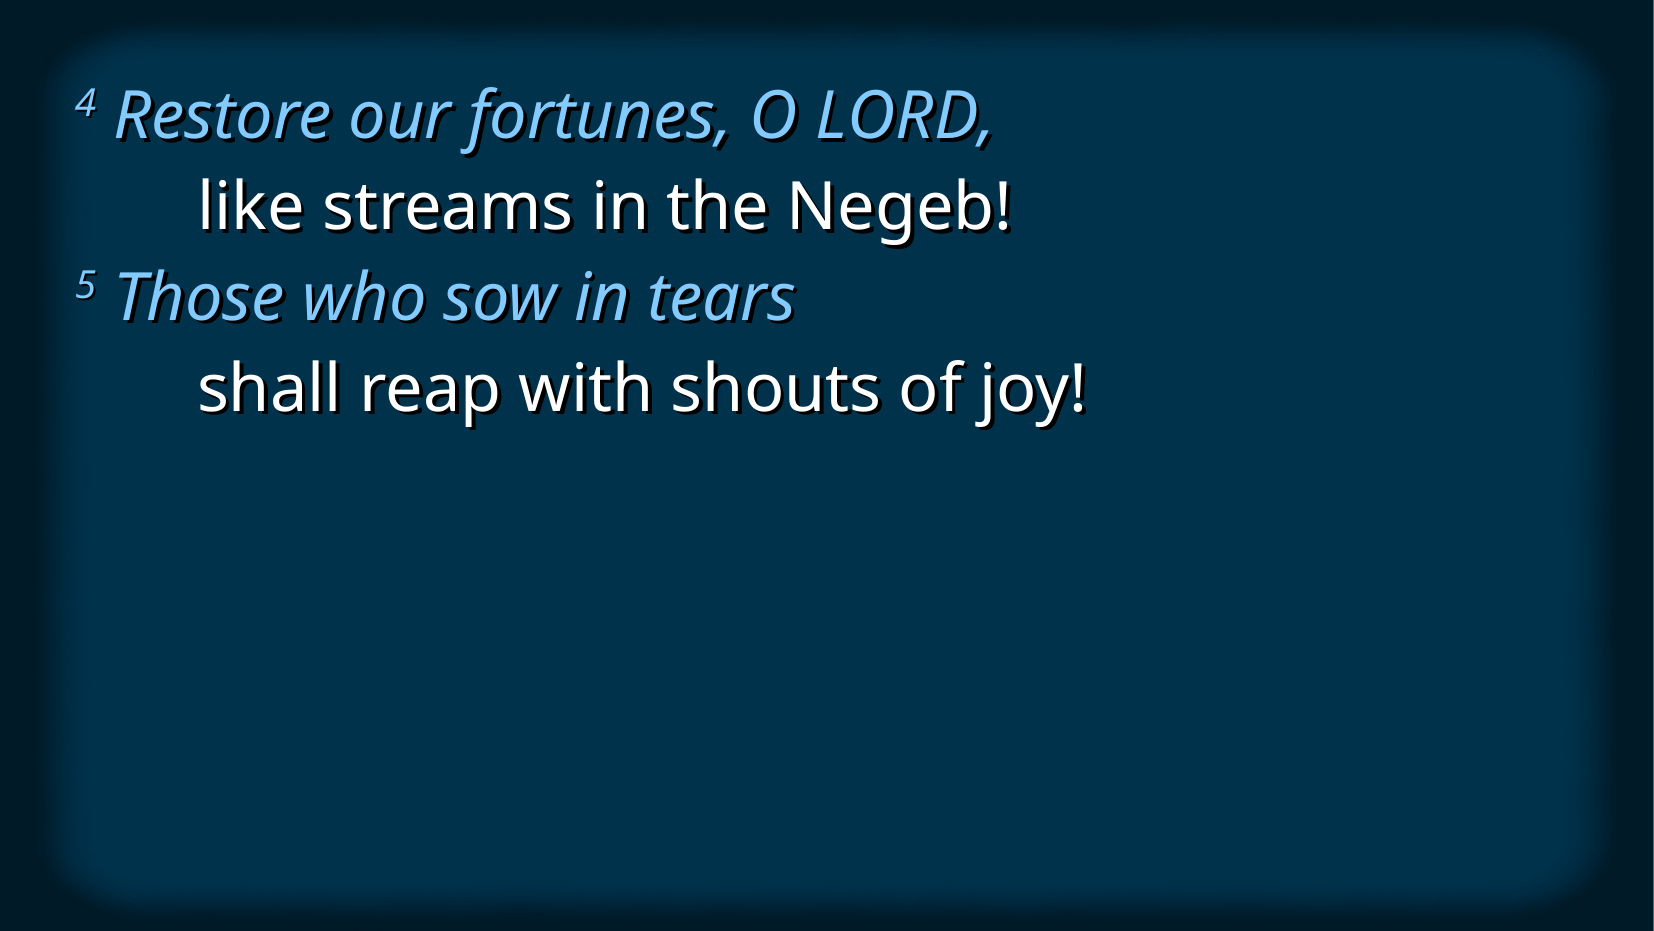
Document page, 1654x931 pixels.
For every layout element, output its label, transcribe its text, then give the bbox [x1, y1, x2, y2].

text_box 4 Restore our fortunes, O LORD, like streams in the Negeb! 5 Those who sow in tears shall reap with shouts of joy! [60, 60, 1591, 430]
picture [0, 0, 1654, 931]
